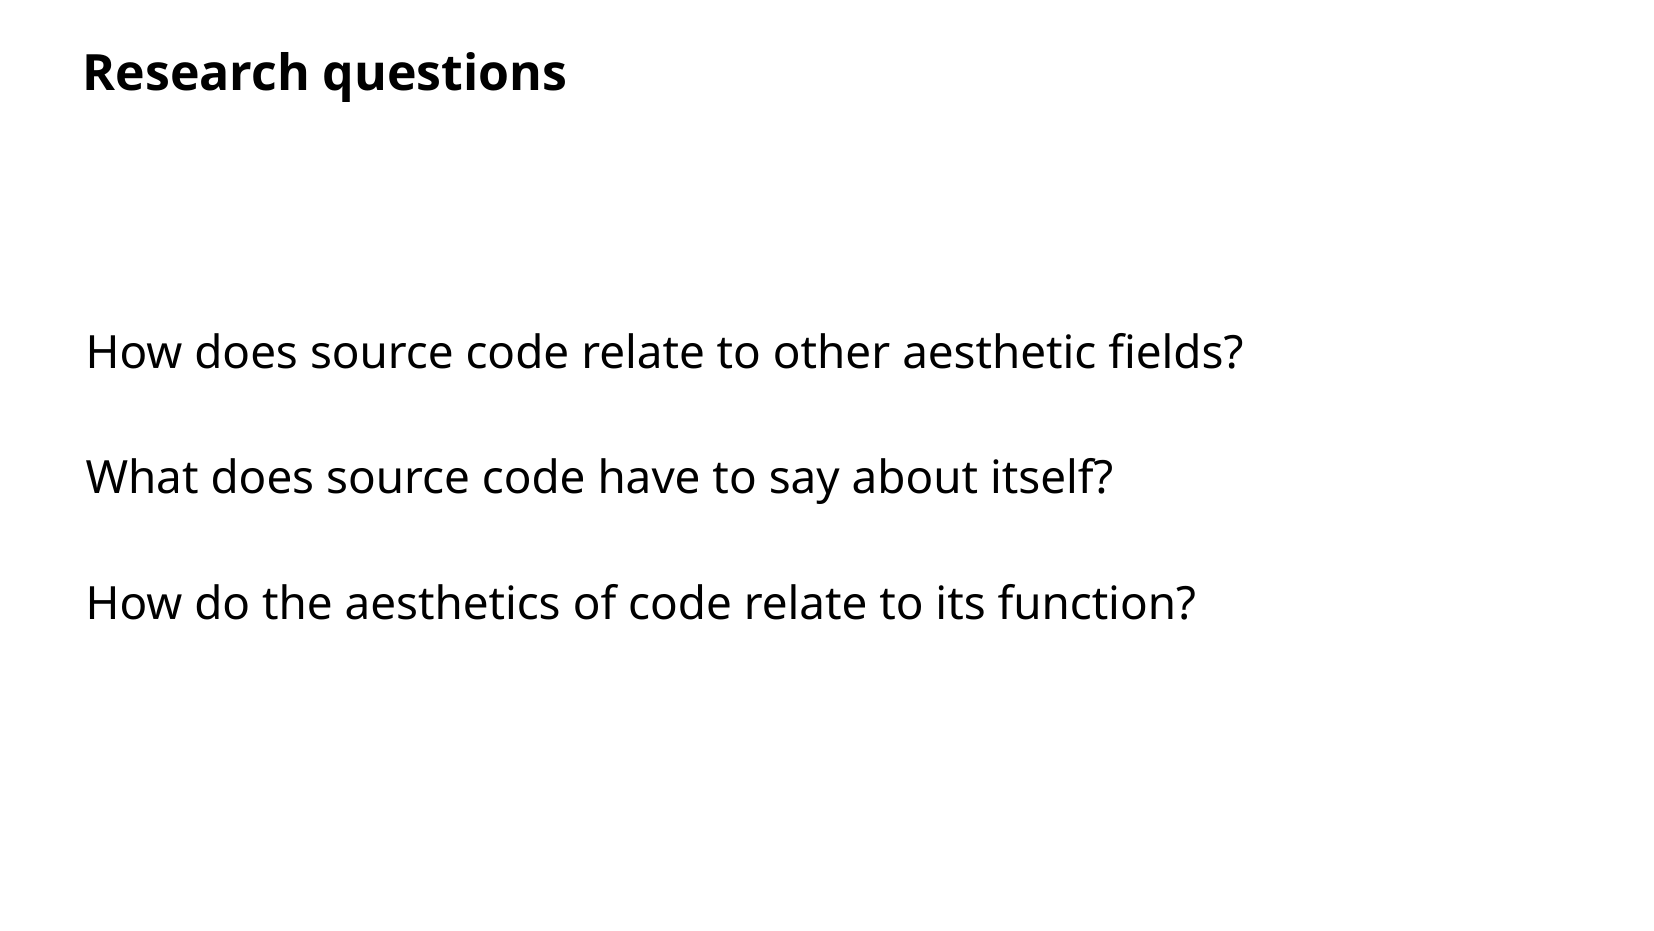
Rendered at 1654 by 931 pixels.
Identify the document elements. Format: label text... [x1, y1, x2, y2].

title Research questions [82, 37, 1571, 193]
text_box How does source code relate to other aesthetic fields? What does source code have to say about itself? How do the aesthetics of code relate to its function? [70, 187, 1564, 863]
